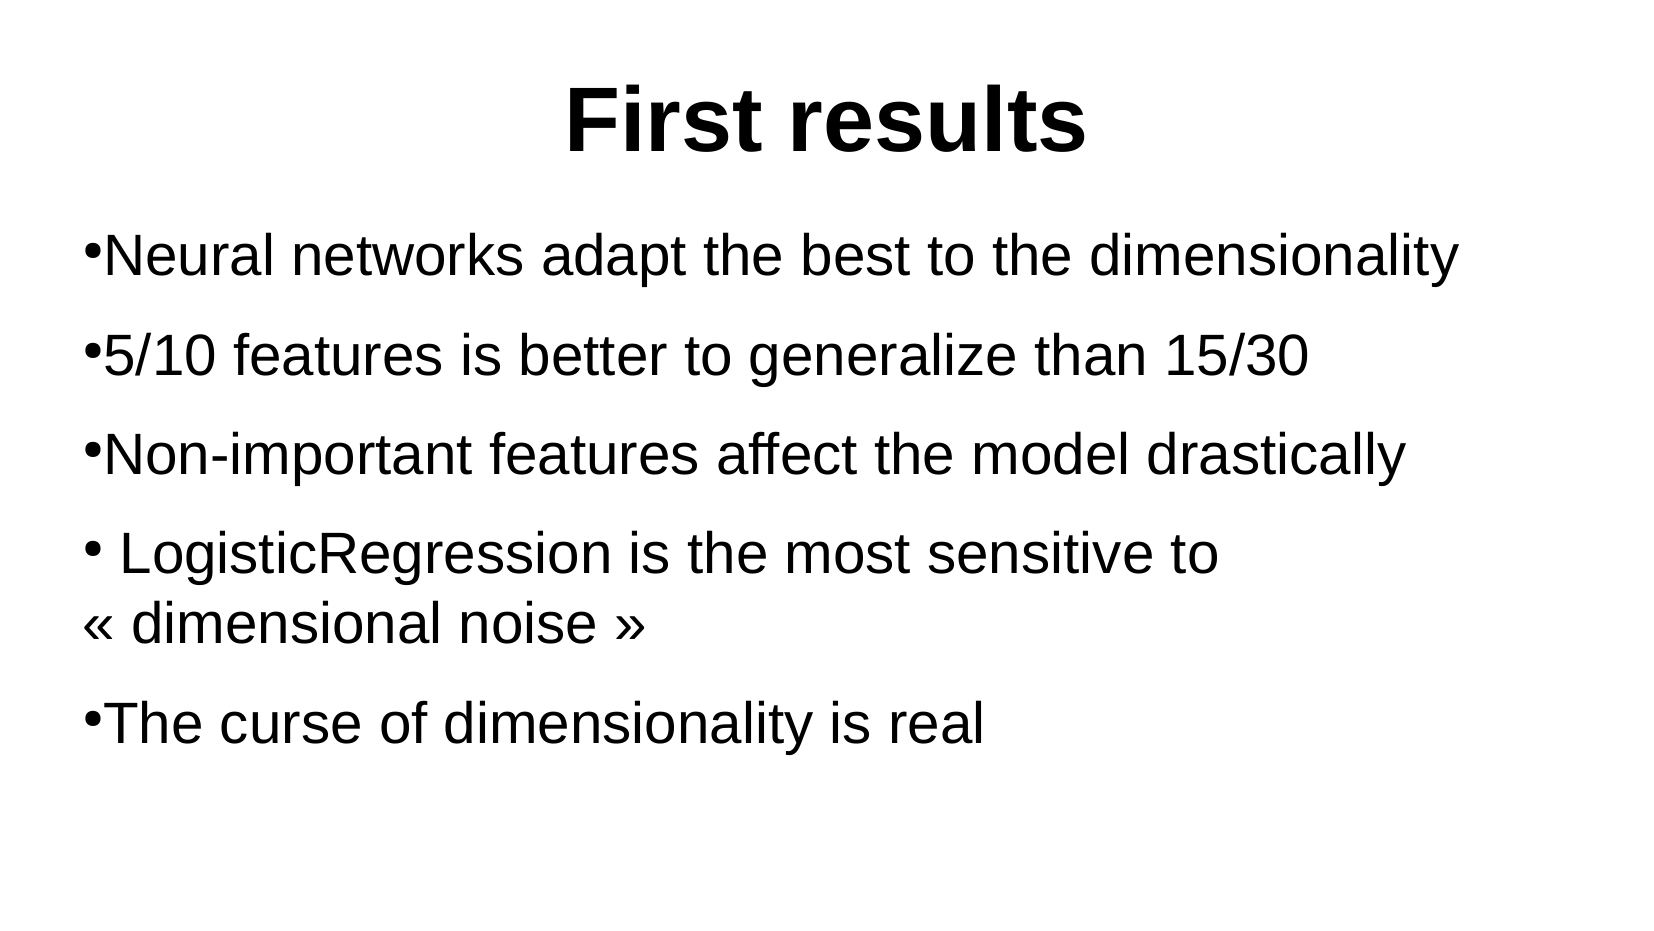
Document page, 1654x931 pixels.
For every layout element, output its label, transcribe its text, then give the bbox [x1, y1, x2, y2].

list Neural networks adapt the best to the dimensionality 5/10 features is better to generalize than 15/30 Non-important features affect the model drastically LogisticRegression is the most sensitive to « dimensional noise » The curse of dimensionality is real [82, 217, 1571, 758]
title First results [82, 37, 1571, 193]
